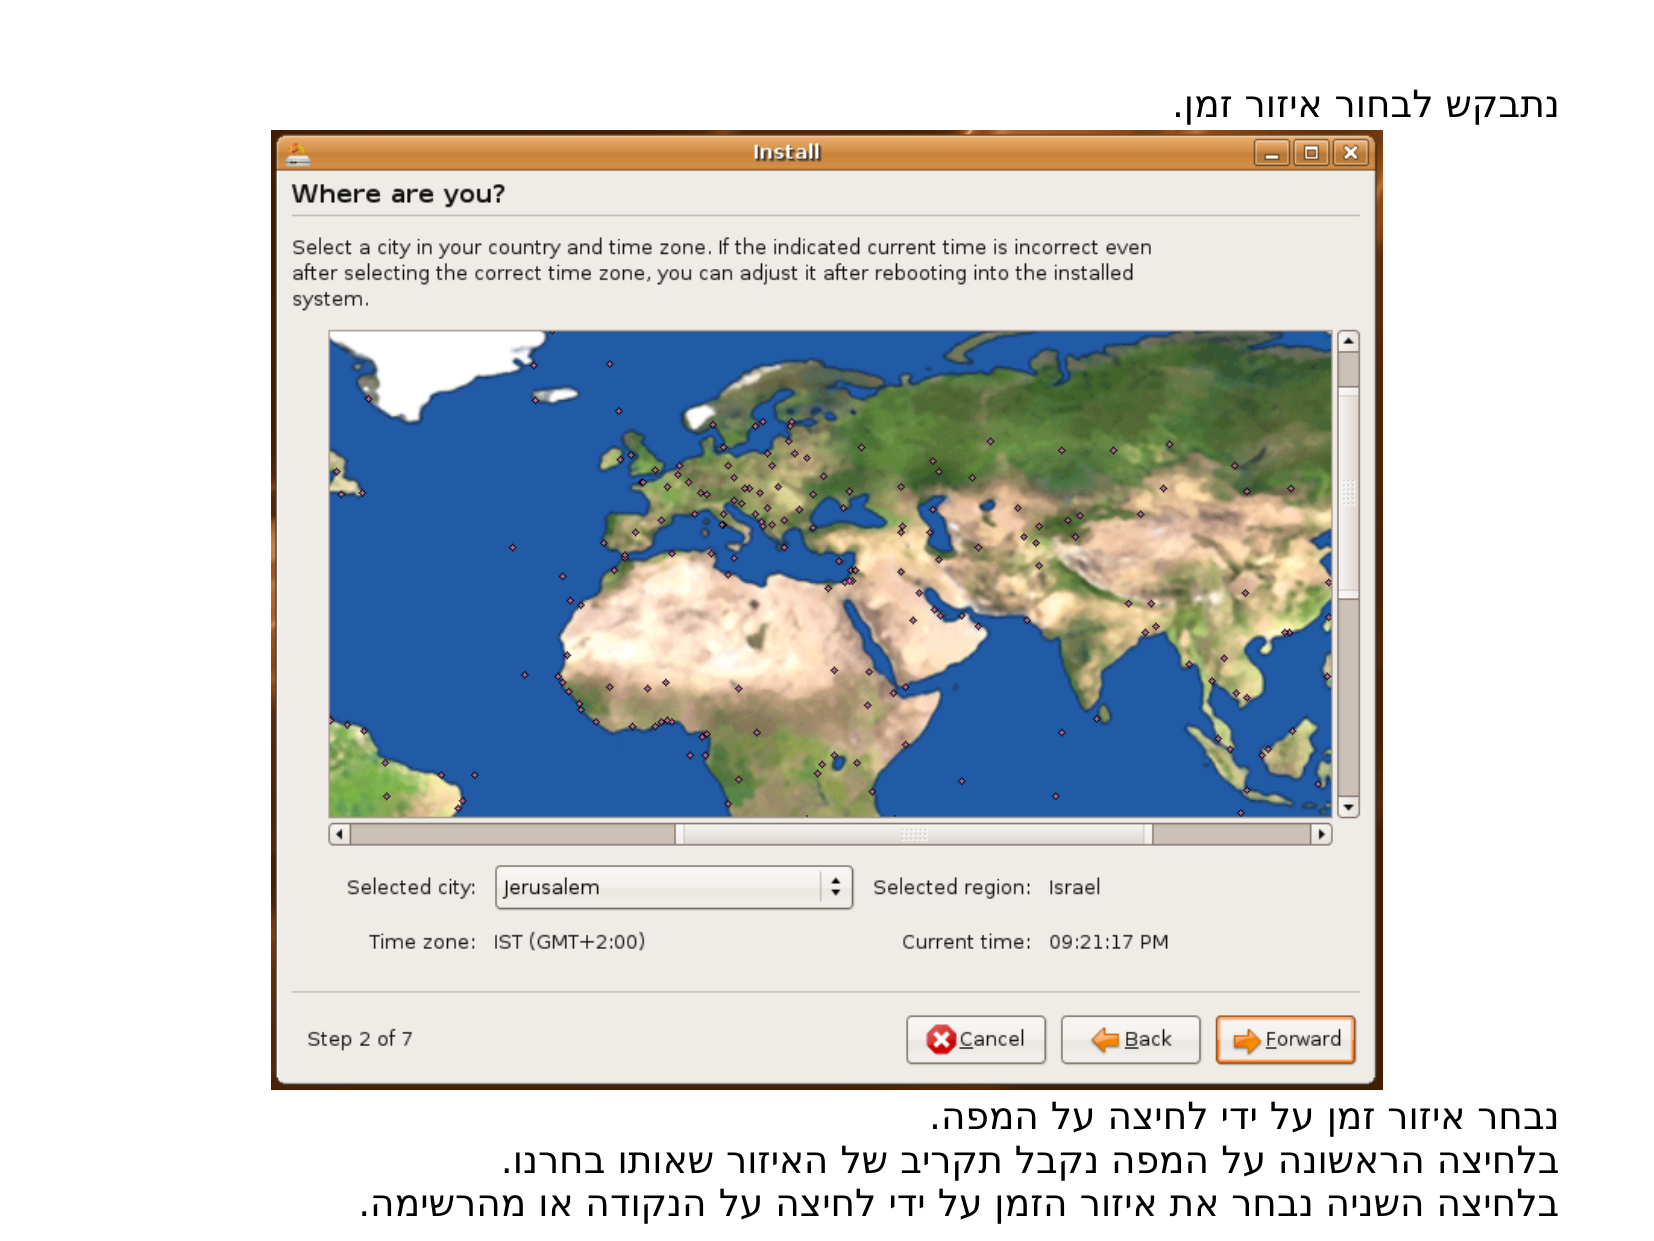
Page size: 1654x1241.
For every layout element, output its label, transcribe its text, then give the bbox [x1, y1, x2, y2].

picture [271, 130, 1383, 1090]
text_box נתבקש לבחור איזור זמן. [225, 75, 1576, 136]
text_box נבחר איזור זמן על ידי לחיצה על המפה. בלחיצה הראשונה על המפה נקבל תקריב של האיזור שאותו בחרנו. בלחיצה השניה נבחר את איזור הזמן על ידי לחיצה על הנקודה או מהרשימה. [75, 1087, 1576, 1241]
